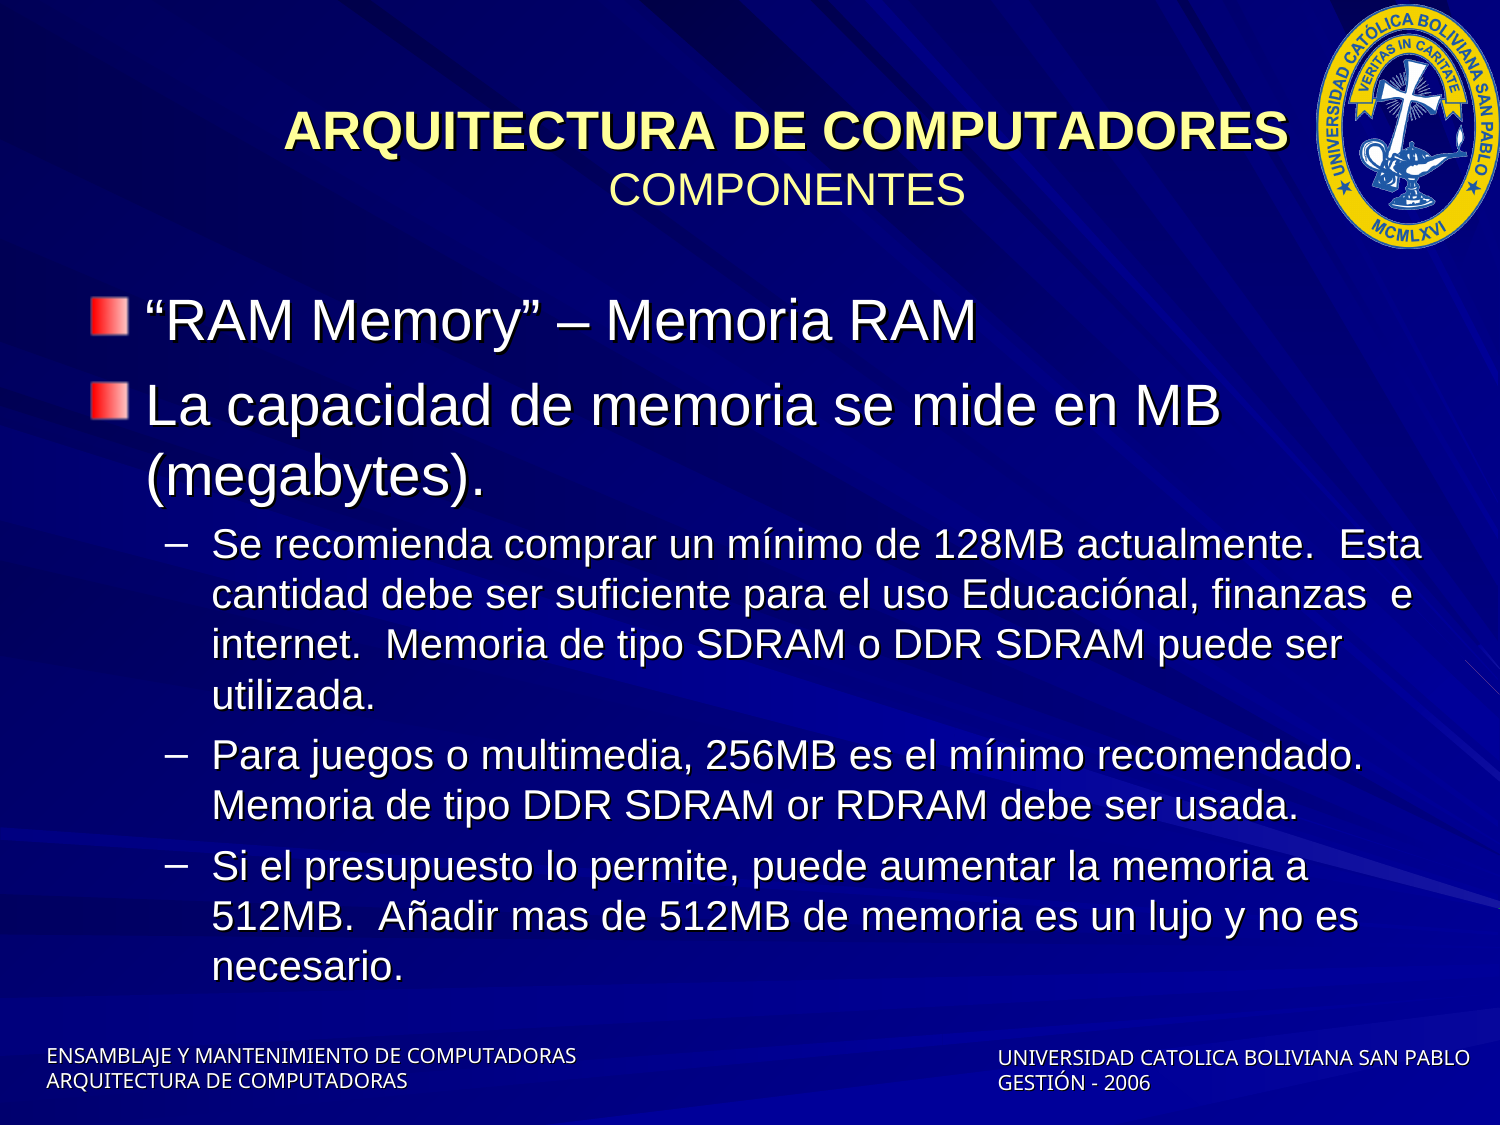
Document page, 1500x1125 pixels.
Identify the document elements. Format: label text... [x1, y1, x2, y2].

text_box ARQUITECTURA DE COMPUTADORES COMPONENTES [112, 78, 1463, 232]
list “RAM Memory” – Memoria RAM La capacidad de memoria se mide en MB (megabytes). Se recomienda comprar un mínimo de 128MB actualmente. Esta cantidad debe ser suficiente para el uso Educaciónal, finanzas e internet. Memoria de tipo SDRAM o DDR SDRAM puede ser utilizada. Para juegos o multimedia, 256MB es el mínimo recomendado. Memoria de tipo DDR SDRAM or RDRAM debe ser usada. Si el presupuesto lo permite, puede aumentar la memoria a 512MB. Añadir mas de 512MB de memoria es un lujo y no es necesario. [74, 274, 1450, 1050]
picture [1316, 4, 1500, 249]
